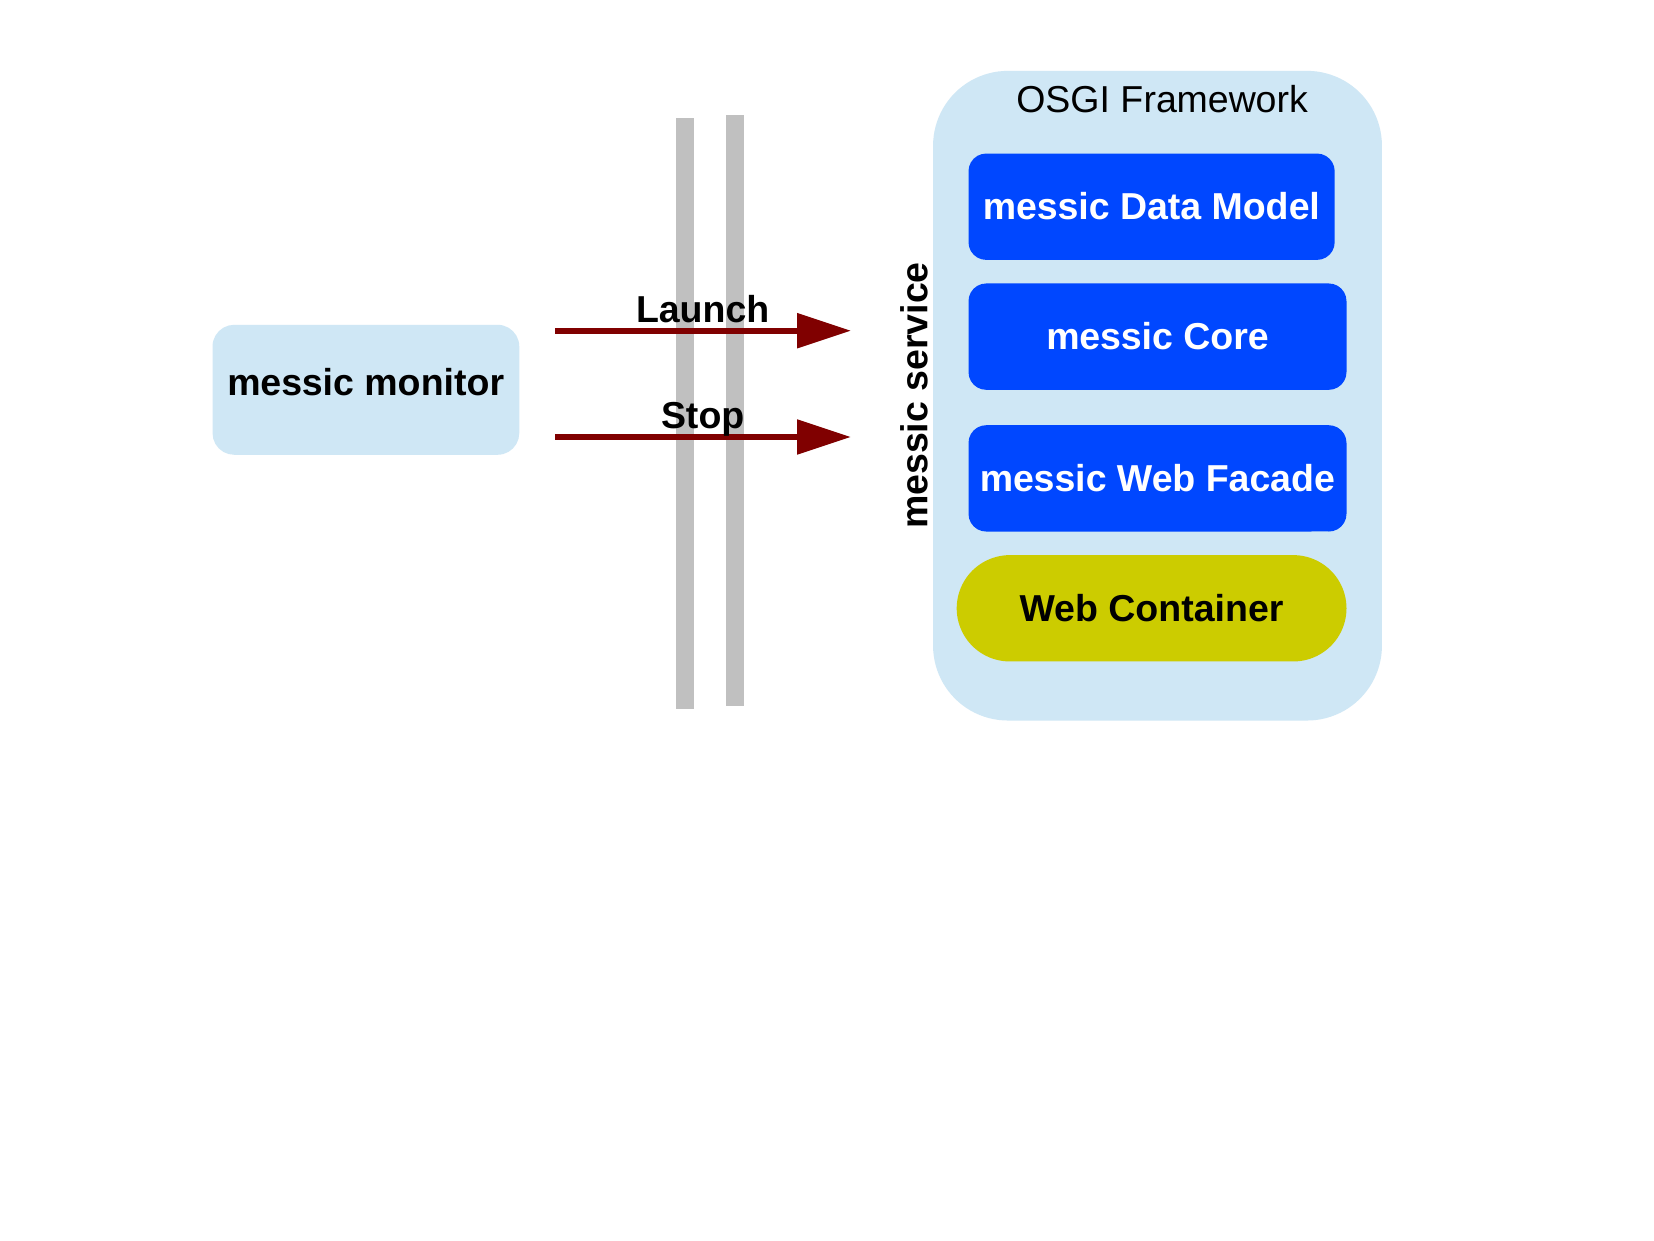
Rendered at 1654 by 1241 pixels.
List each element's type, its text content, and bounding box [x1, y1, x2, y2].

text_box messic Core [968, 283, 1347, 390]
text_box [212, 324, 520, 354]
text_box [933, 71, 1382, 721]
text_box [212, 412, 520, 455]
text_box OSGI Framework [1001, 70, 1323, 128]
text_box messic monitor [212, 354, 520, 412]
text_box Web Container [956, 555, 1347, 662]
text_box messic Data Model [968, 153, 1335, 260]
text_box messic Web Facade [968, 425, 1347, 532]
text_box messic service [885, 247, 943, 544]
